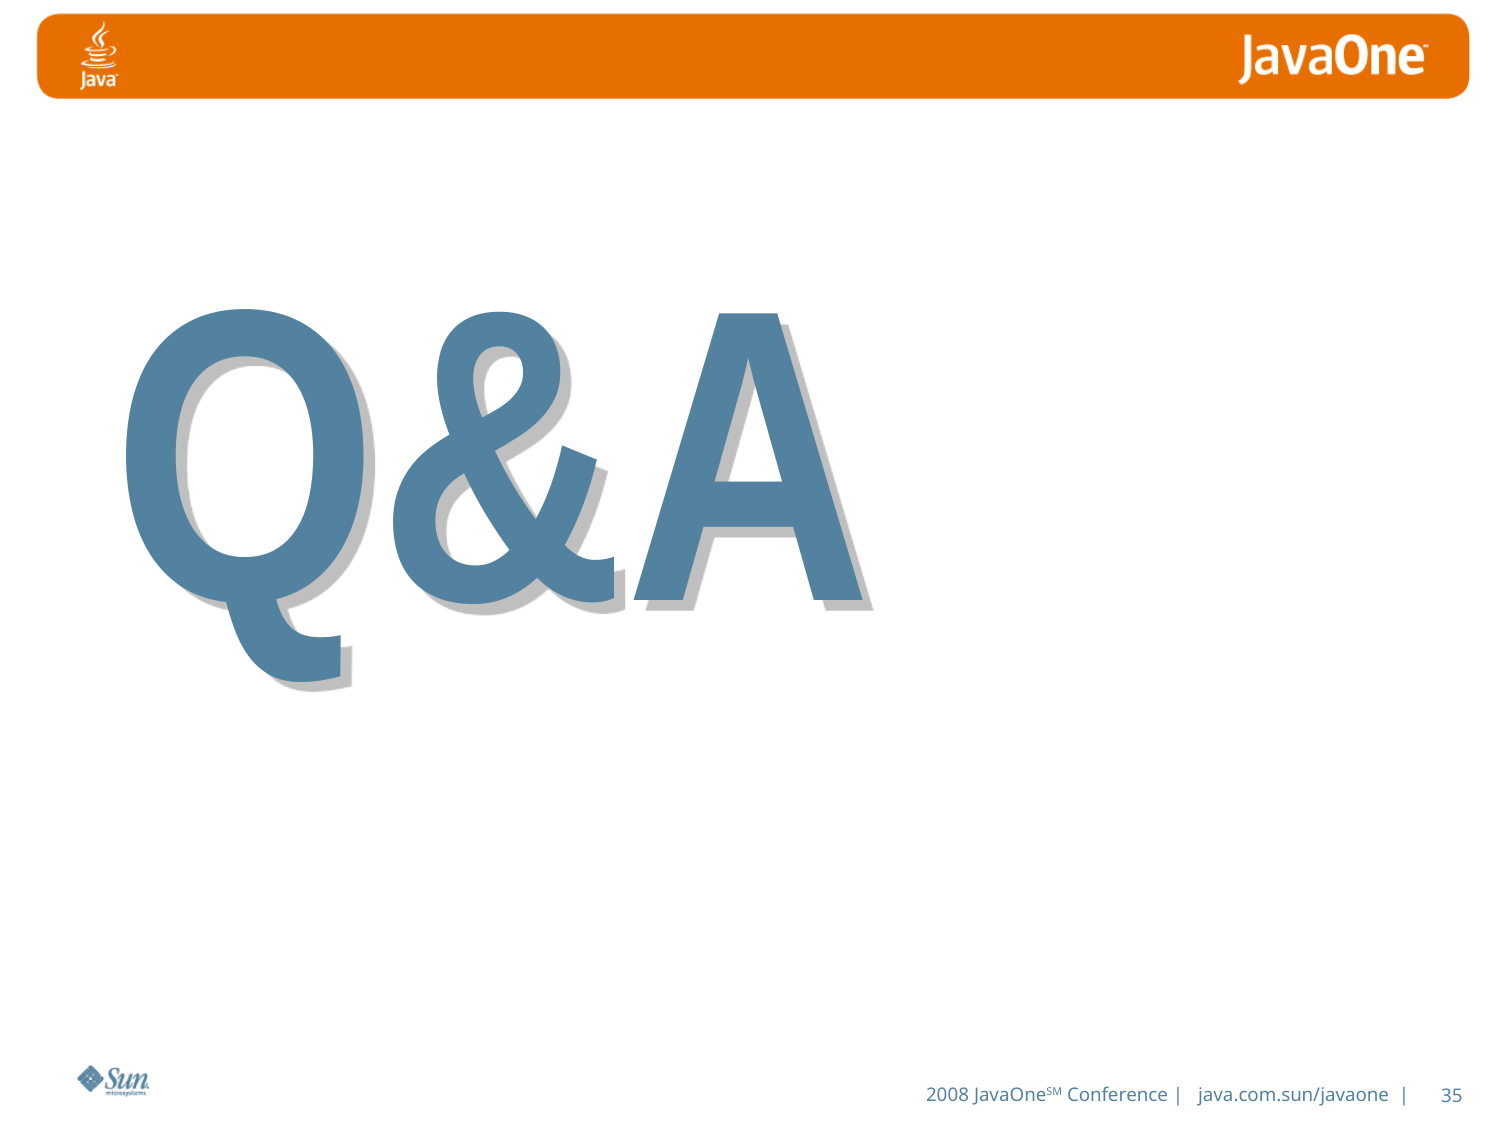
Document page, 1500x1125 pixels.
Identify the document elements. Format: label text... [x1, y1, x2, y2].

picture [0, 0, 1500, 1125]
text_box Q&A [112, 275, 1351, 788]
